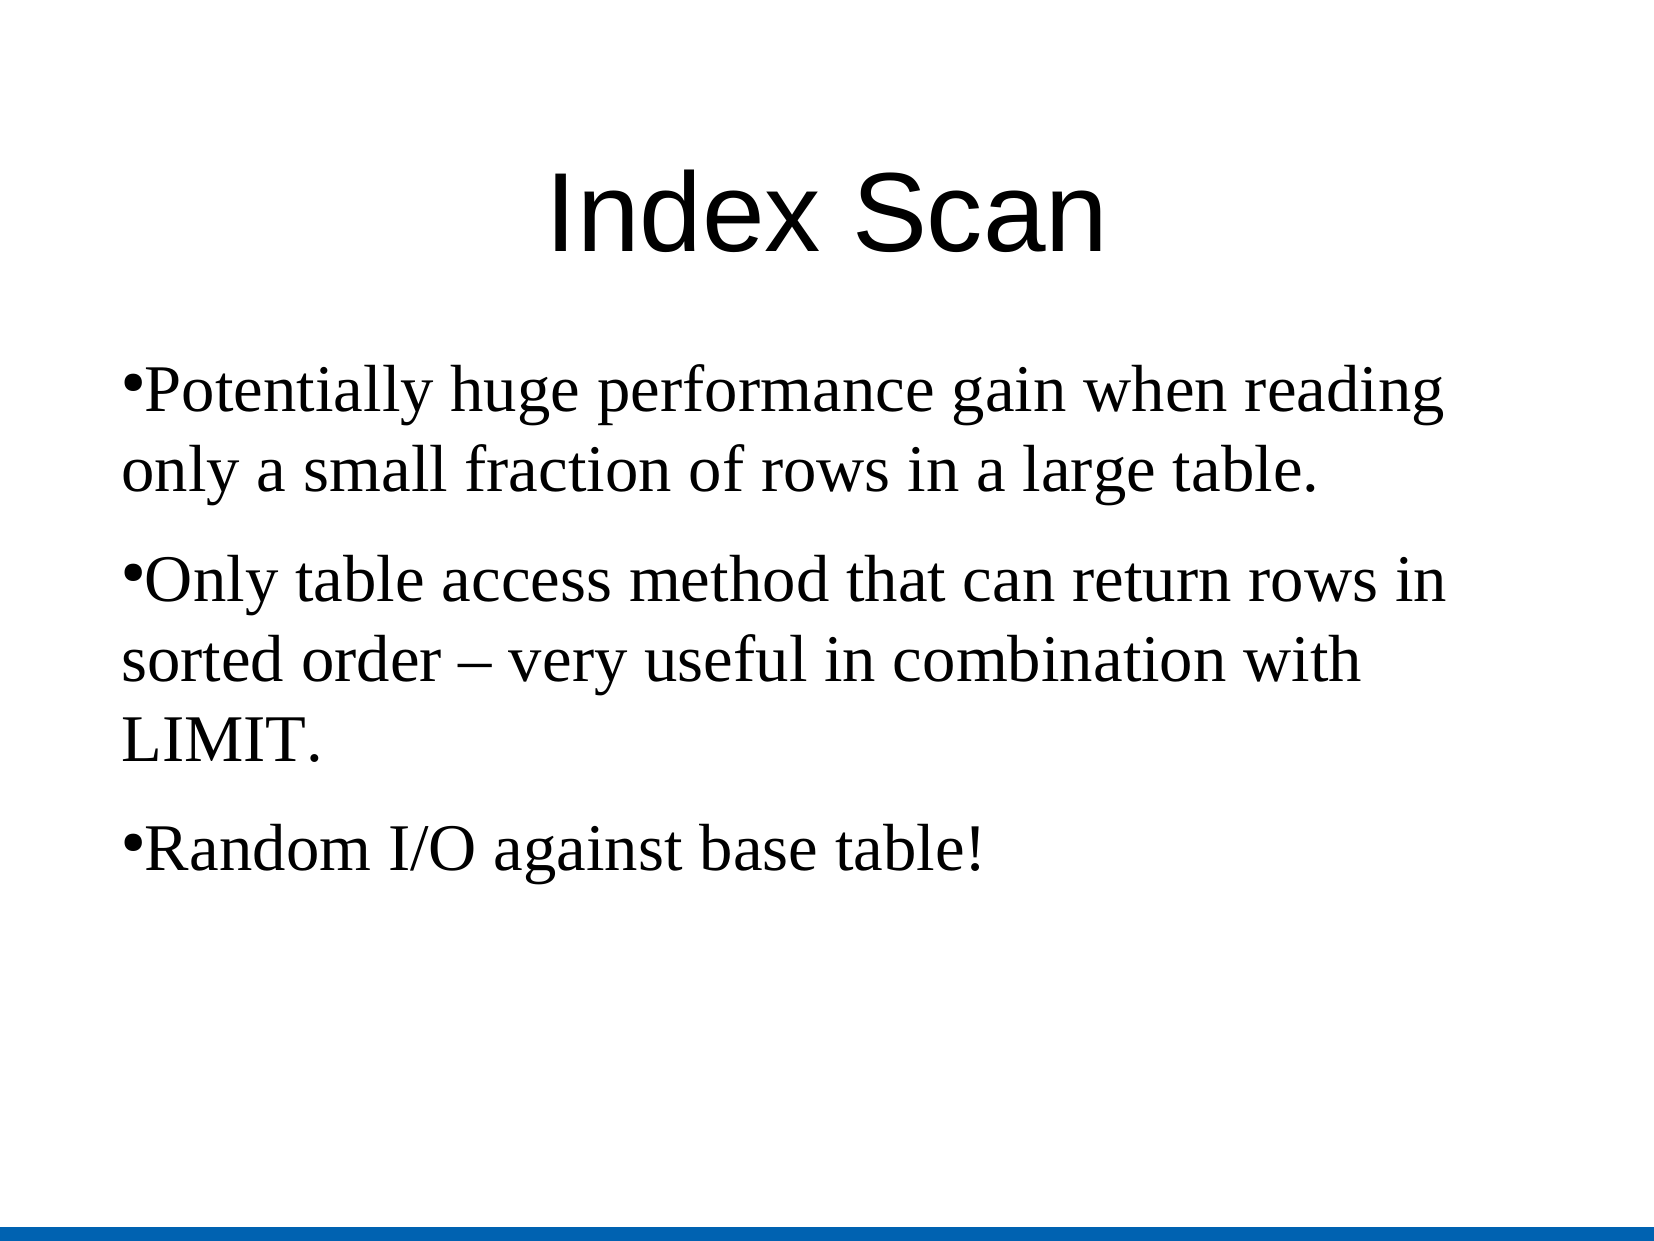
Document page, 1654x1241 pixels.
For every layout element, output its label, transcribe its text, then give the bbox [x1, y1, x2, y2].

list Potentially huge performance gain when reading only a small fraction of rows in a large table. Only table access method that can return rows in sorted order – very useful in combination with LIMIT. Random I/O against base table! [121, 344, 1533, 1127]
title Index Scan [121, 102, 1533, 311]
